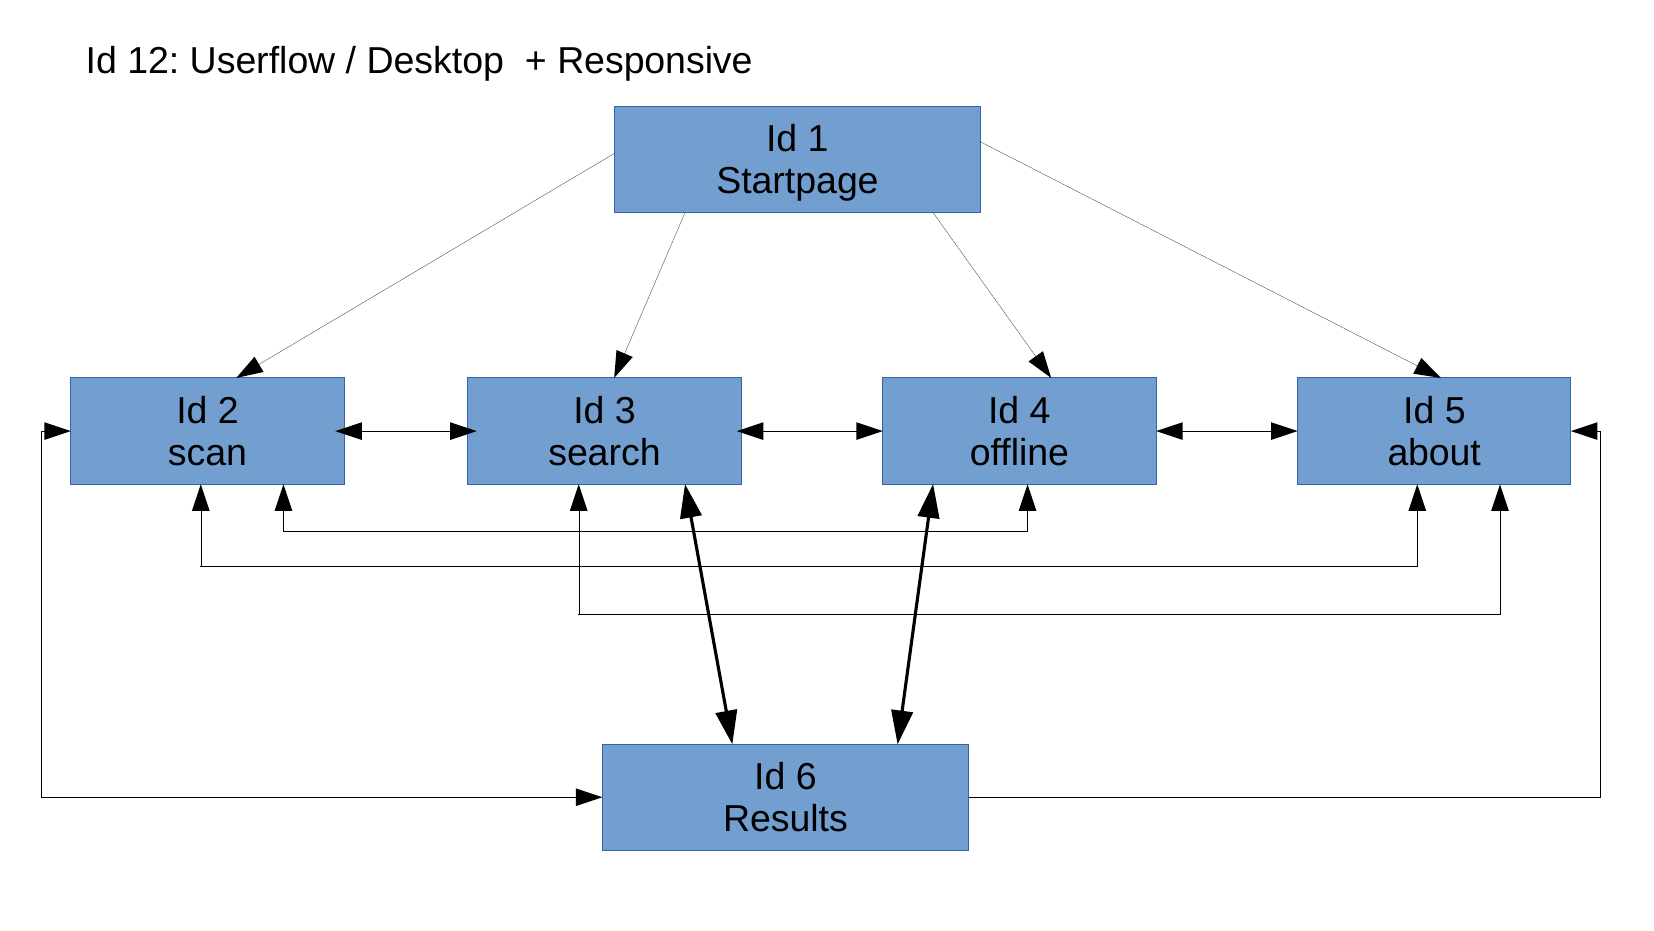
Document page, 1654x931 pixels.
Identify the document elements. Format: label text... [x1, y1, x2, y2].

text_box Id 1 Startpage [614, 106, 981, 213]
text_box Id 4 offline [882, 377, 1157, 485]
text_box Id 5 about [1297, 377, 1571, 485]
text_box Id 3 search [467, 377, 742, 485]
text_box Id 6 Results [602, 744, 969, 851]
text_box Id 2 scan [70, 377, 345, 485]
text_box Id 12: Userflow / Desktop + Responsive [70, 31, 1524, 89]
